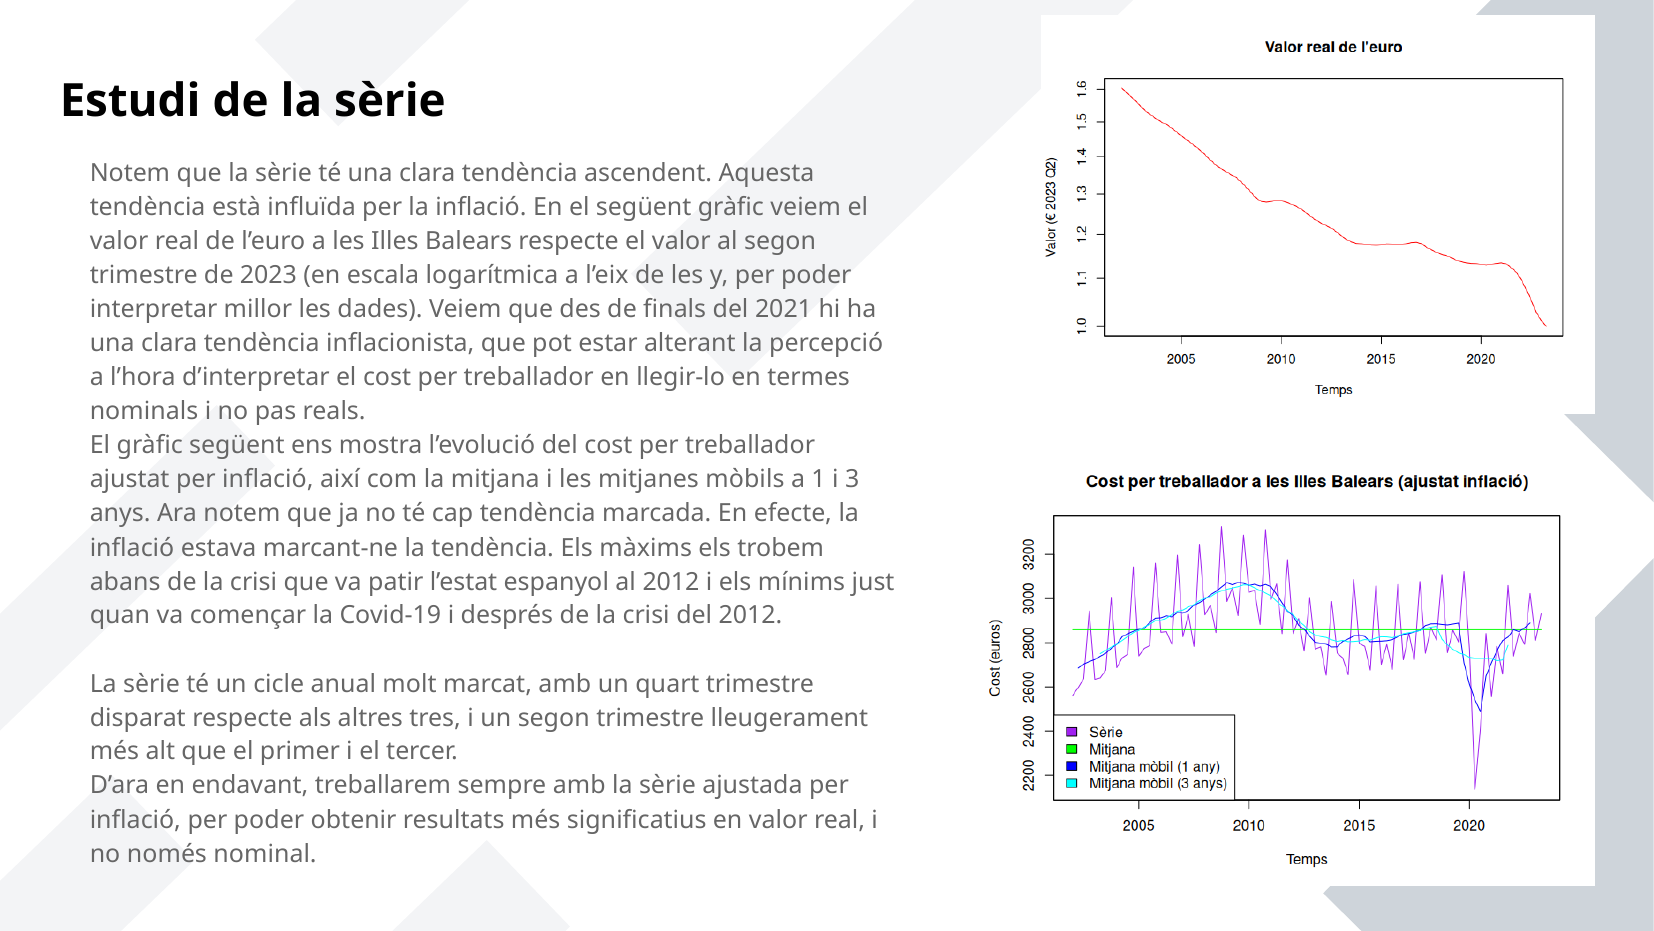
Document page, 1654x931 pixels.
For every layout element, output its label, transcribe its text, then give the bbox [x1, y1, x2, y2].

picture [1041, 15, 1595, 414]
text_box Estudi de la sèrie [45, 60, 631, 138]
text_box Notem que la sèrie té una clara tendència ascendent. Aquesta tendència està influïda per la inflació. En el següent gràfic veiem el valor real de l’euro a les Illes Balears respecte el valor al segon trimestre de 2023 (en escala logarítmica a l’eix de les y, per poder interpretar millor les dades). Veiem que des de finals del 2021 hi ha una clara tendència inflacionista, que pot estar alterant la percepció a l’hora d’interpretar el cost per treballador en llegir-lo en termes nominals i no pas reals. El gràfic següent ens mostra l’evolució del cost per treballador ajustat per inflació, així com la mitjana i les mitjanes mòbils a 1 i 3 anys. Ara notem que ja no té cap tendència marcada. En efecte, la inflació estava marcant-ne la tendència. Els màxims els trobem abans de la crisi que va patir l’estat espanyol al 2012 i els mínims just quan va començar la Covid-19 i després de la crisi del 2012. La sèrie té un cicle anual molt marcat, amb un quart trimestre disparat respecte als altres tres, i un segon trimestre lleugerament més alt que el primer i el tercer. D’ara en endavant, treballarem sempre amb la sèrie ajustada per inflació, per poder obtenir resultats més significatius en valor real, i no només nominal. [75, 147, 916, 877]
picture [984, 446, 1595, 886]
